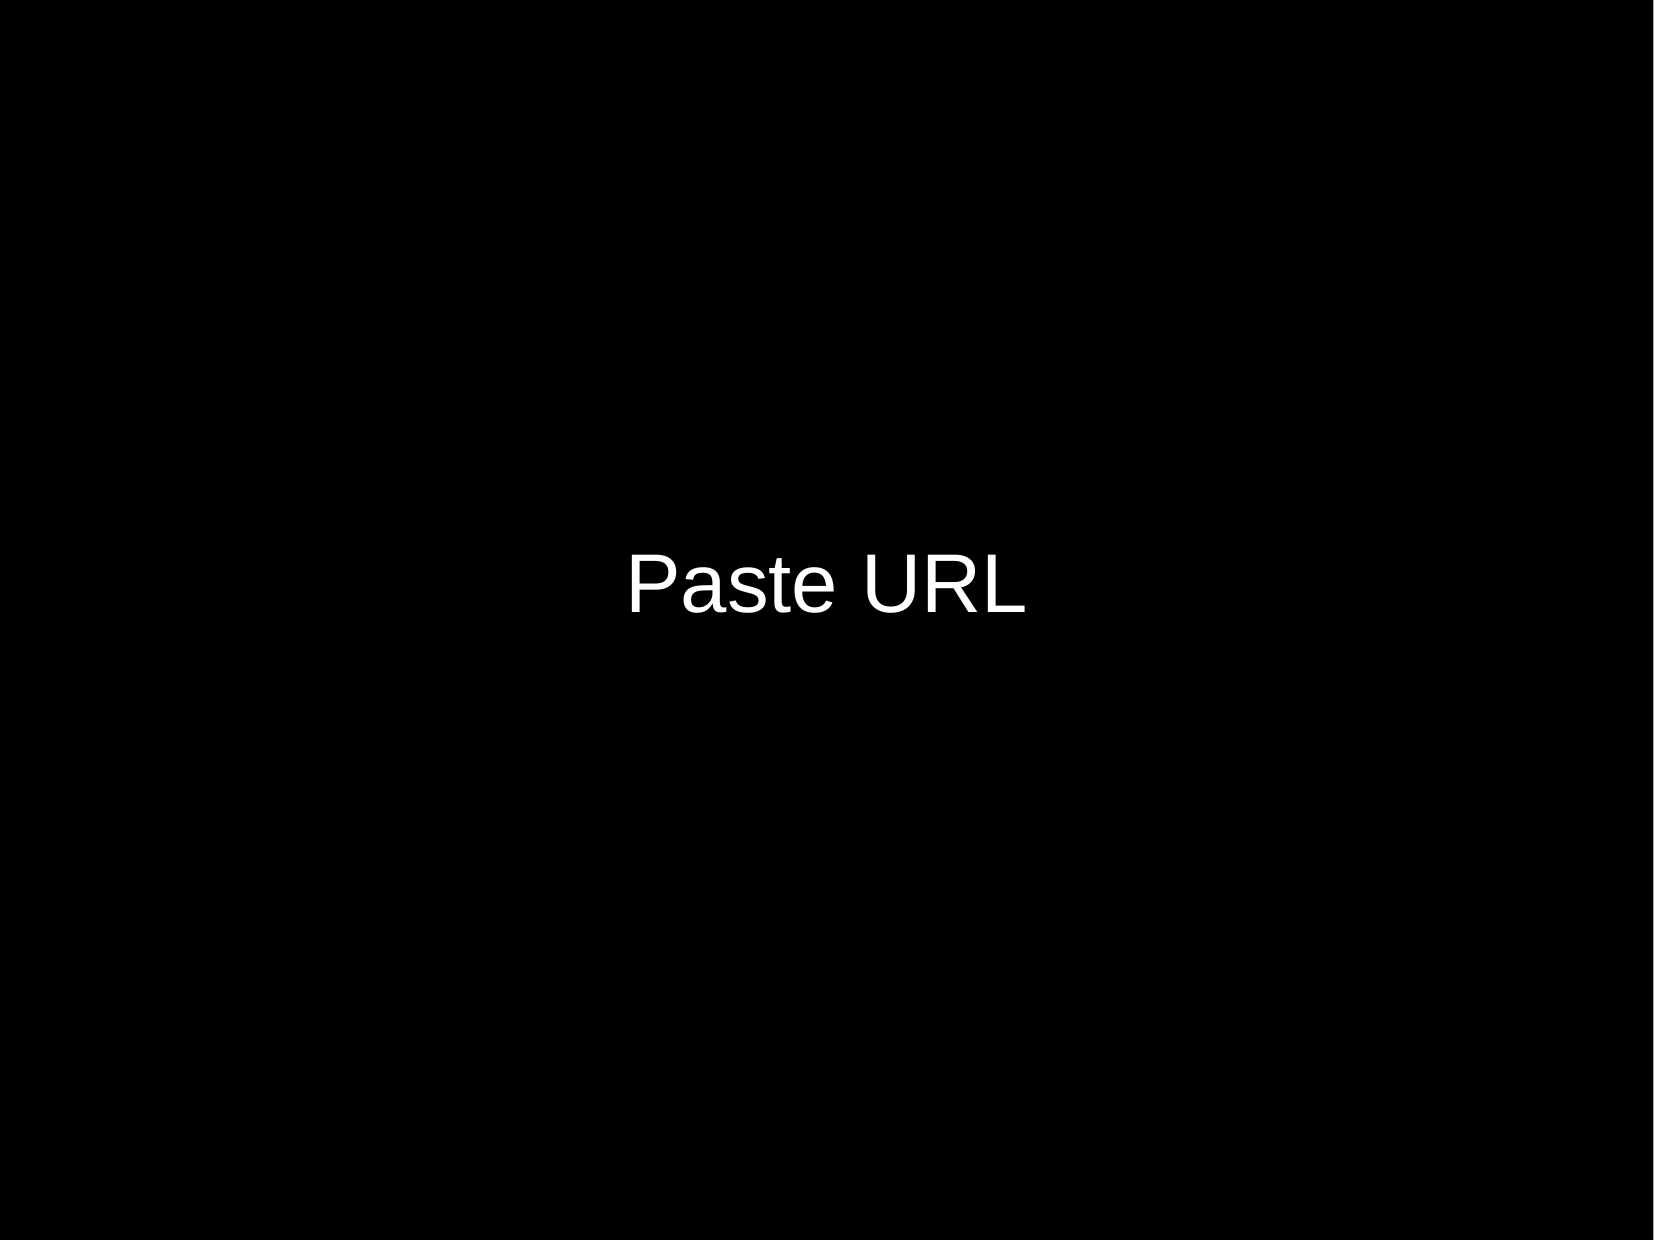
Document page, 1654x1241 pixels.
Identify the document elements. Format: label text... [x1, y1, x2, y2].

subtitle Paste URL [82, 49, 1571, 1119]
